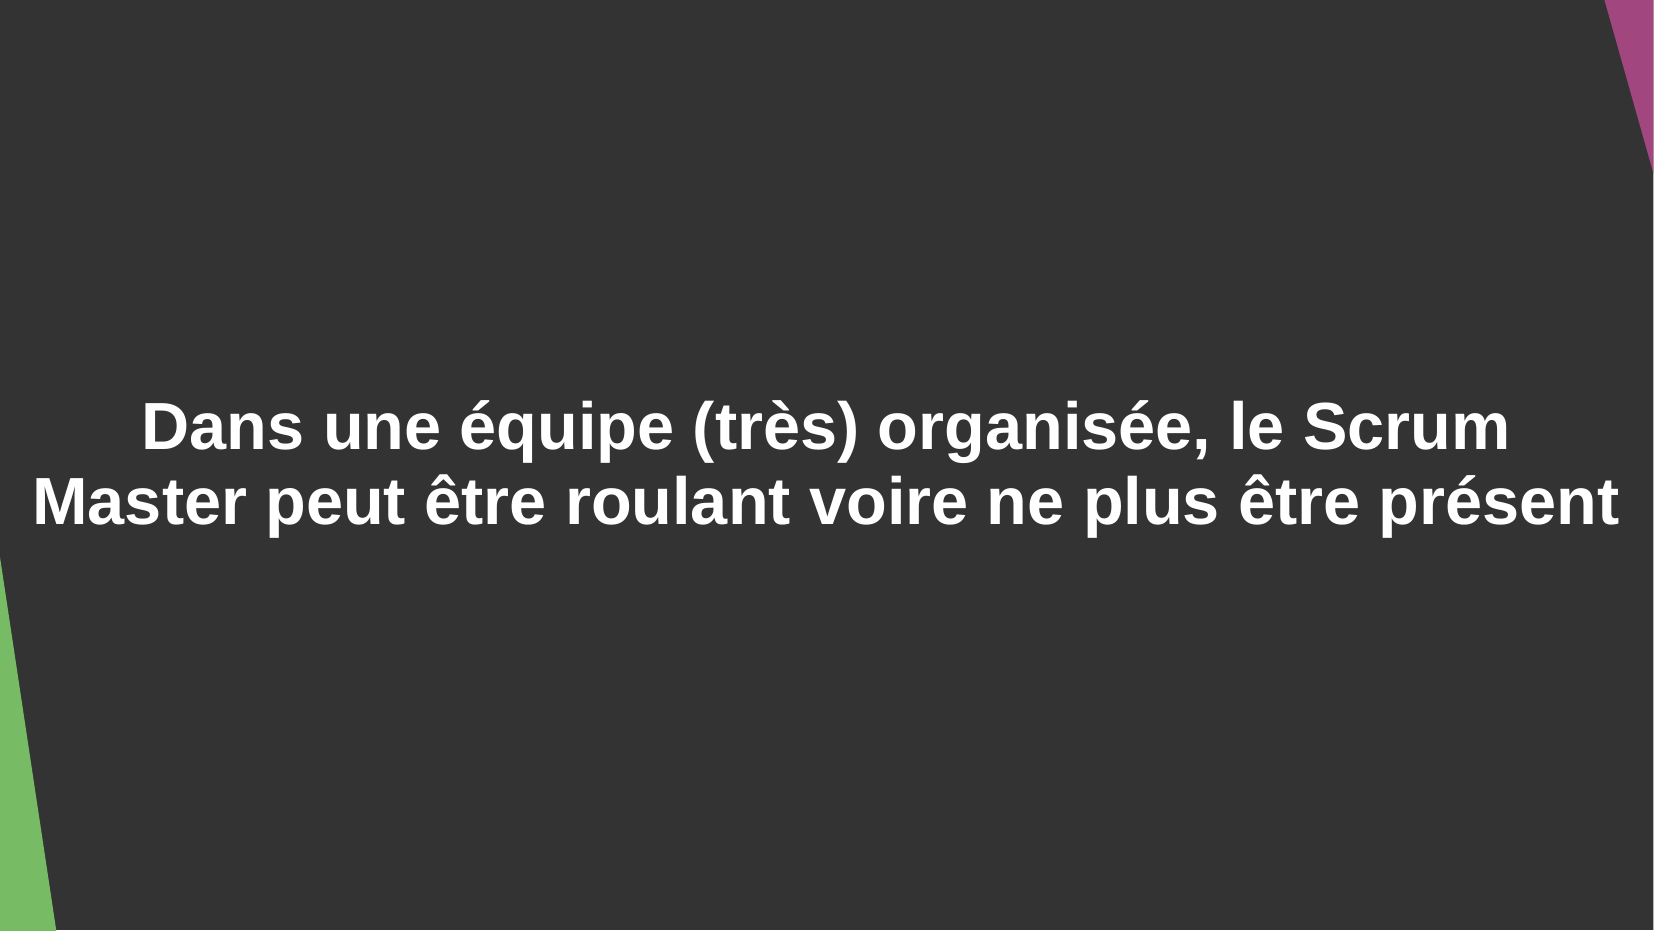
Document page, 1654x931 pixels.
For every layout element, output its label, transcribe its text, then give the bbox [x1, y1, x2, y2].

text_box [0, 557, 57, 931]
text_box [1604, 0, 1654, 176]
title Dans une équipe (très) organisée, le Scrum Master peut être roulant voire ne plus être présent [31, 388, 1622, 542]
